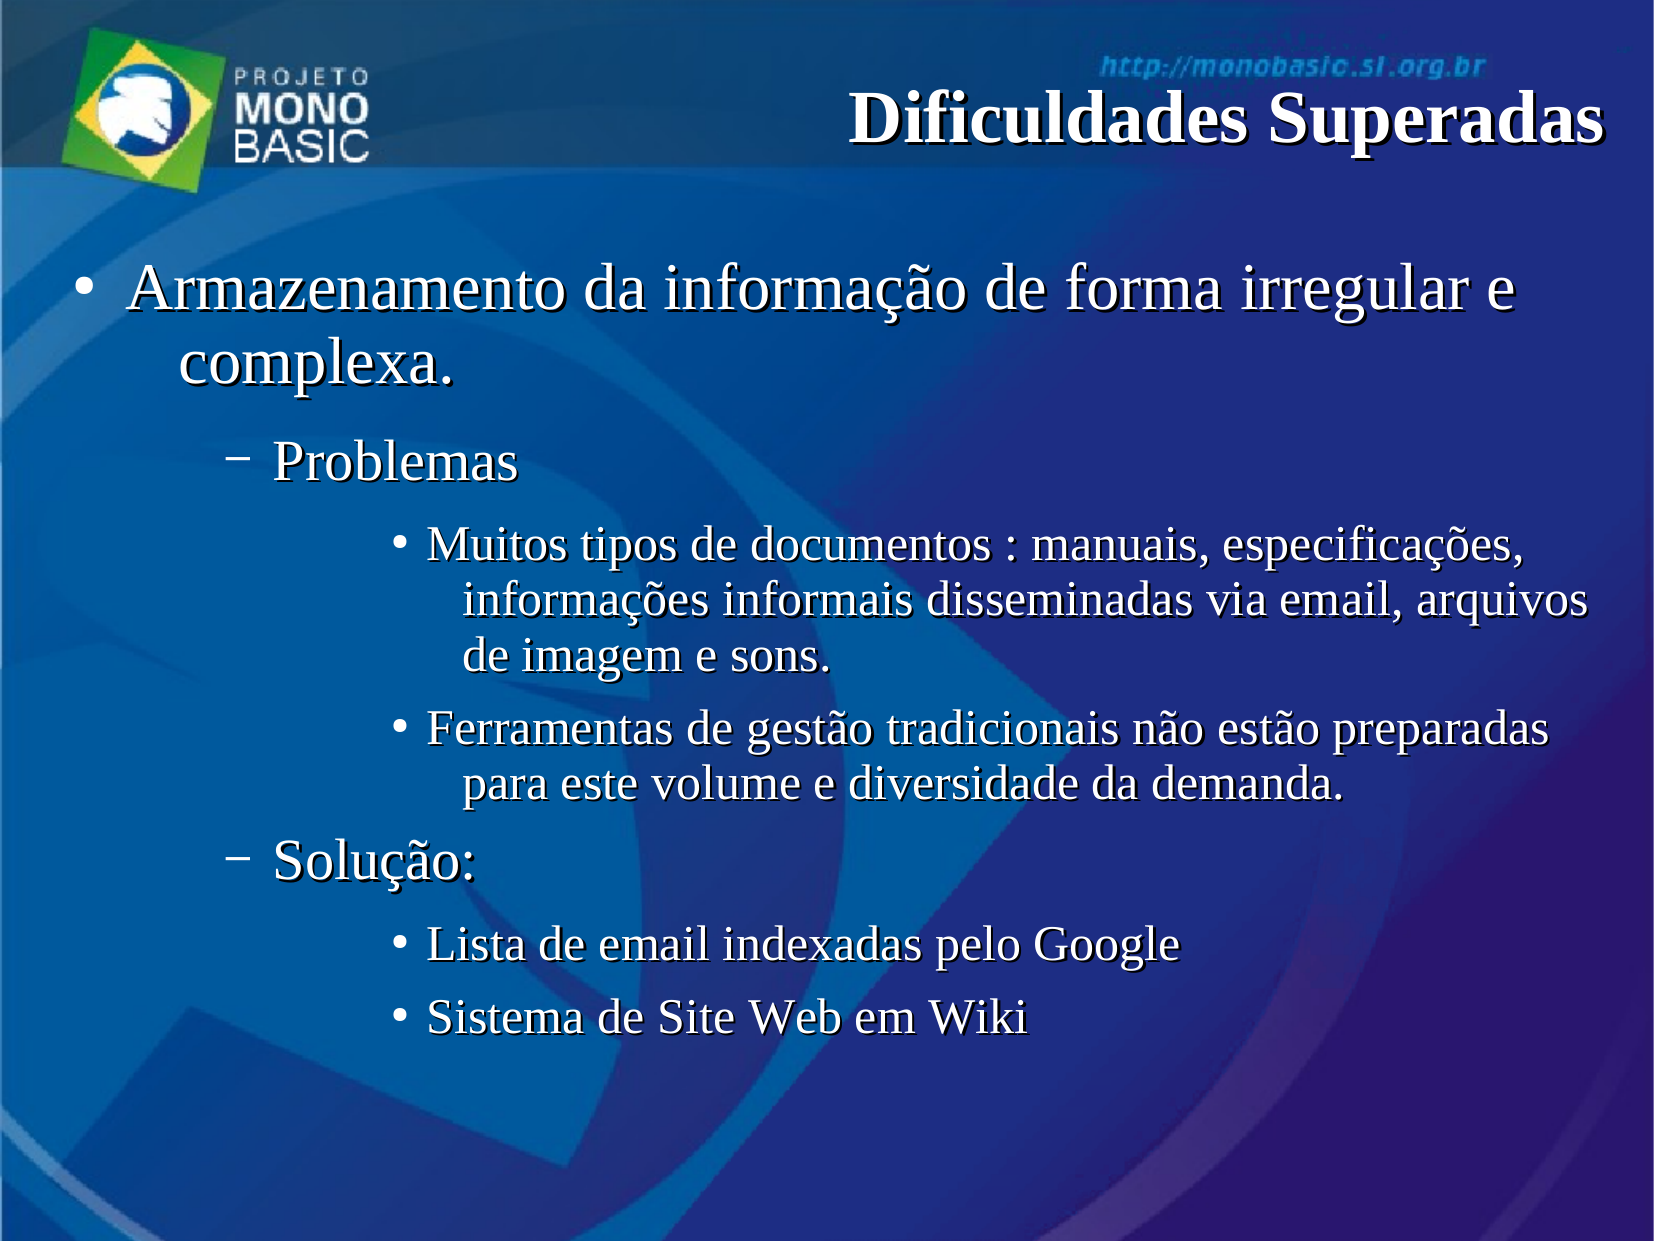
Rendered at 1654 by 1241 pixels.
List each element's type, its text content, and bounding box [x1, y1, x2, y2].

picture [0, 0, 1654, 1241]
title Dificuldades Superadas [222, 43, 1606, 191]
list Armazenamento da informação de forma irregular e complexa. Problemas Muitos tipos de documentos : manuais, especificações, informações informais disseminadas via email, arquivos de imagem e sons. Ferramentas de gestão tradicionais não estão preparadas para este volume e diversidade da demanda. Solução: Lista de email indexadas pelo Google Sistema de Site Web em Wiki [36, 250, 1591, 1107]
